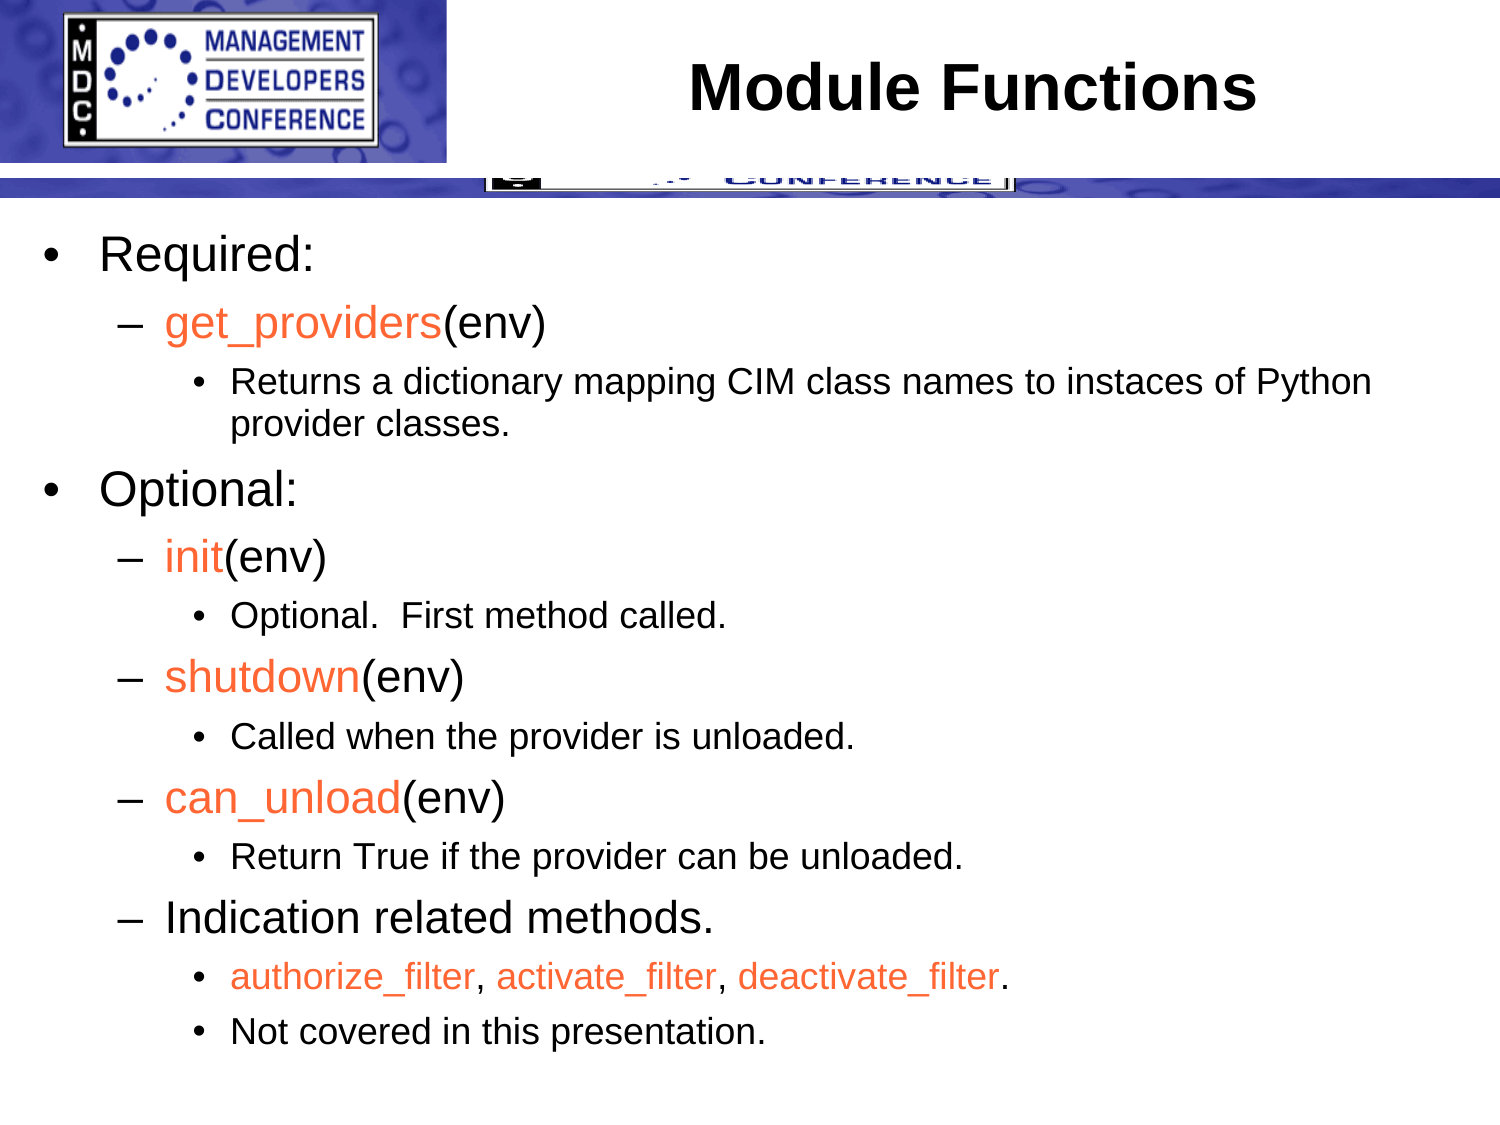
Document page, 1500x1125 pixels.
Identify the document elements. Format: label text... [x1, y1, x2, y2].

picture [0, 0, 447, 163]
picture [0, 178, 1500, 198]
title Module Functions [447, 0, 1500, 176]
list Required: get_providers(env) Returns a dictionary mapping CIM class names to instaces of Python provider classes. Optional: init(env) Optional. First method called. shutdown(env) Called when the provider is unloaded. can_unload(env) Return True if the provider can be unloaded. Indication related methods. authorize_filter, activate_filter, deactivate_filter. Not covered in this presentation. [42, 226, 1433, 1082]
